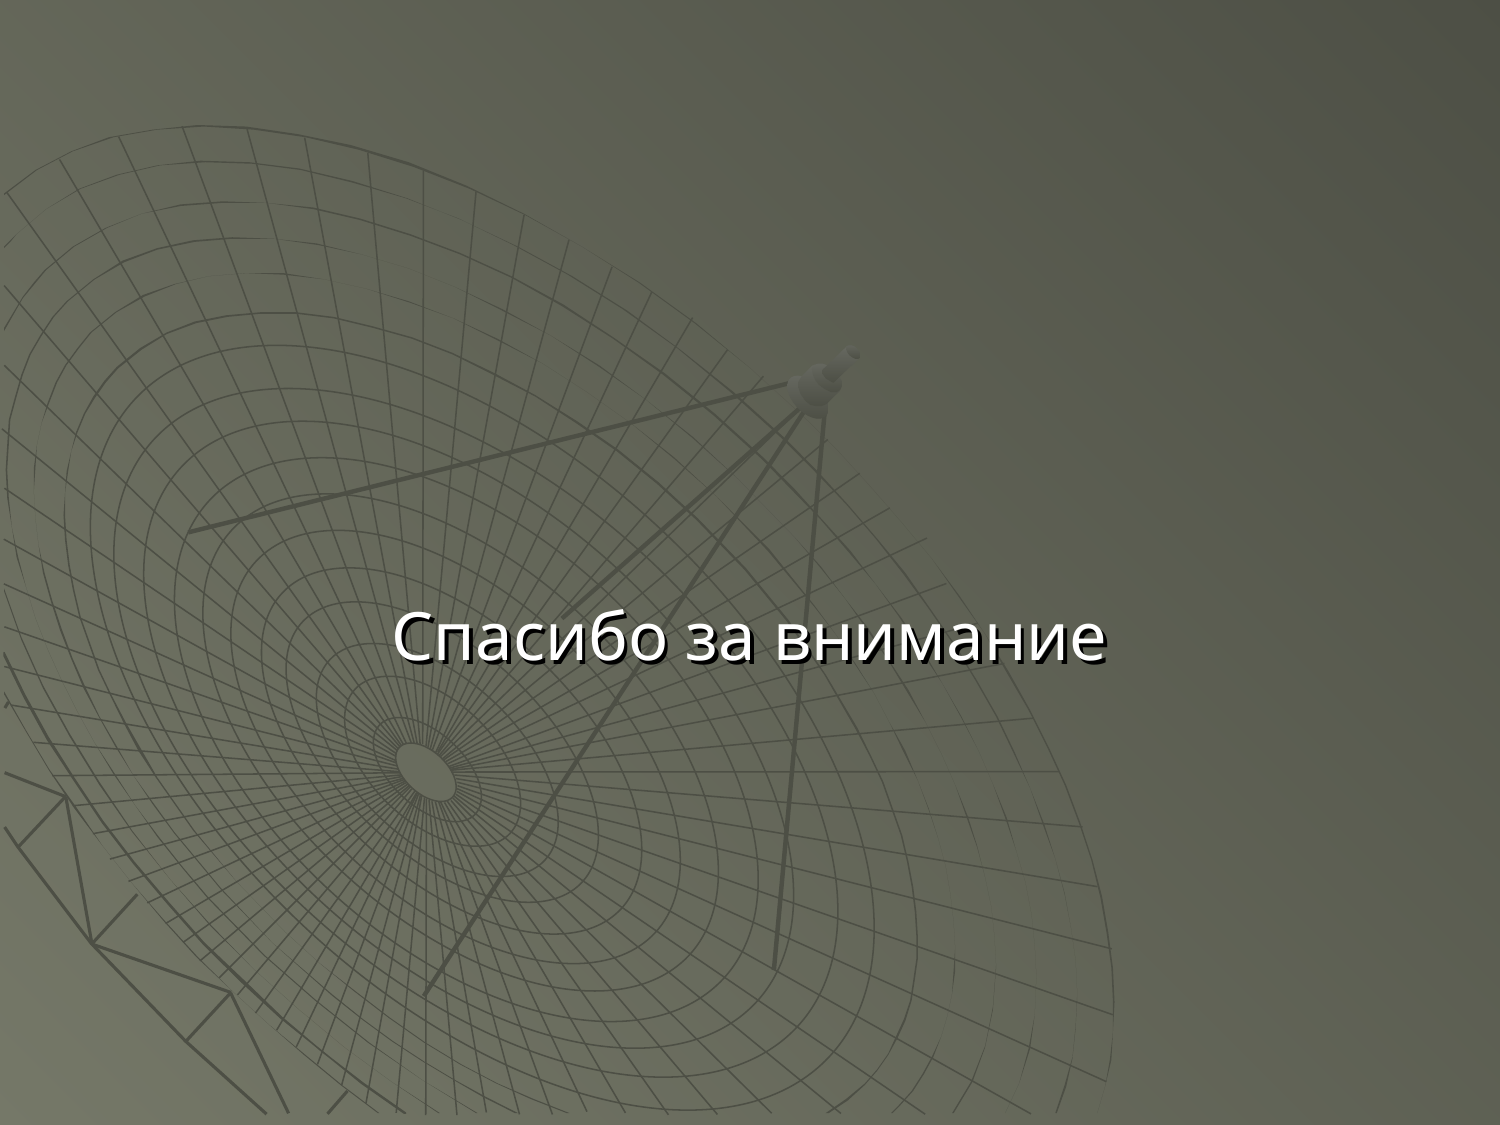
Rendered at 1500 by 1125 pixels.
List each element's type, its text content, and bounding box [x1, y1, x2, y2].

subtitle Спасибо за внимание [75, 262, 1426, 1006]
